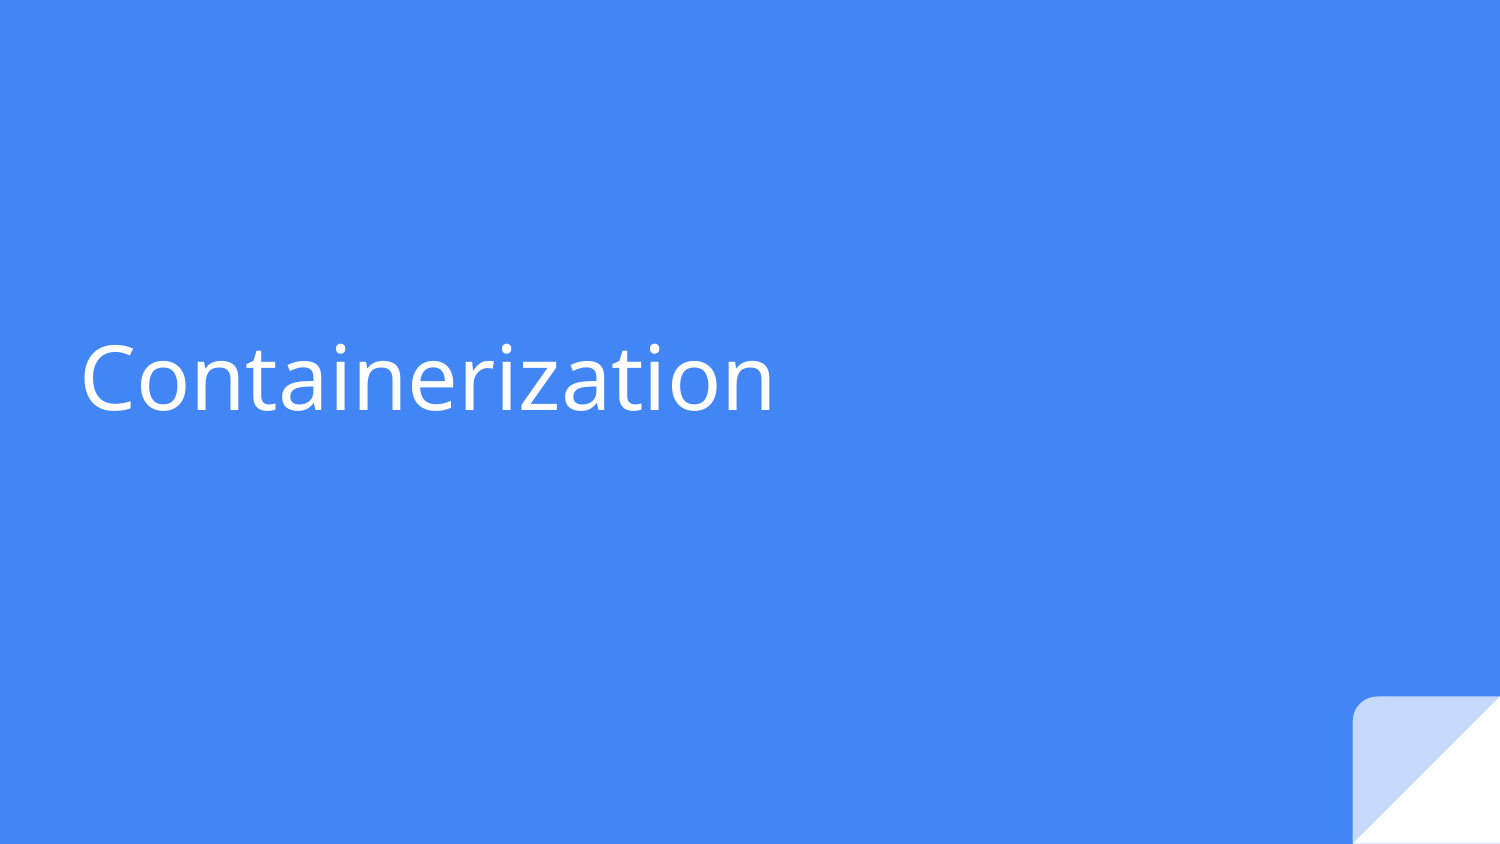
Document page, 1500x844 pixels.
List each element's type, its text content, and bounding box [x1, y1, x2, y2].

title Containerization [64, 298, 1413, 452]
